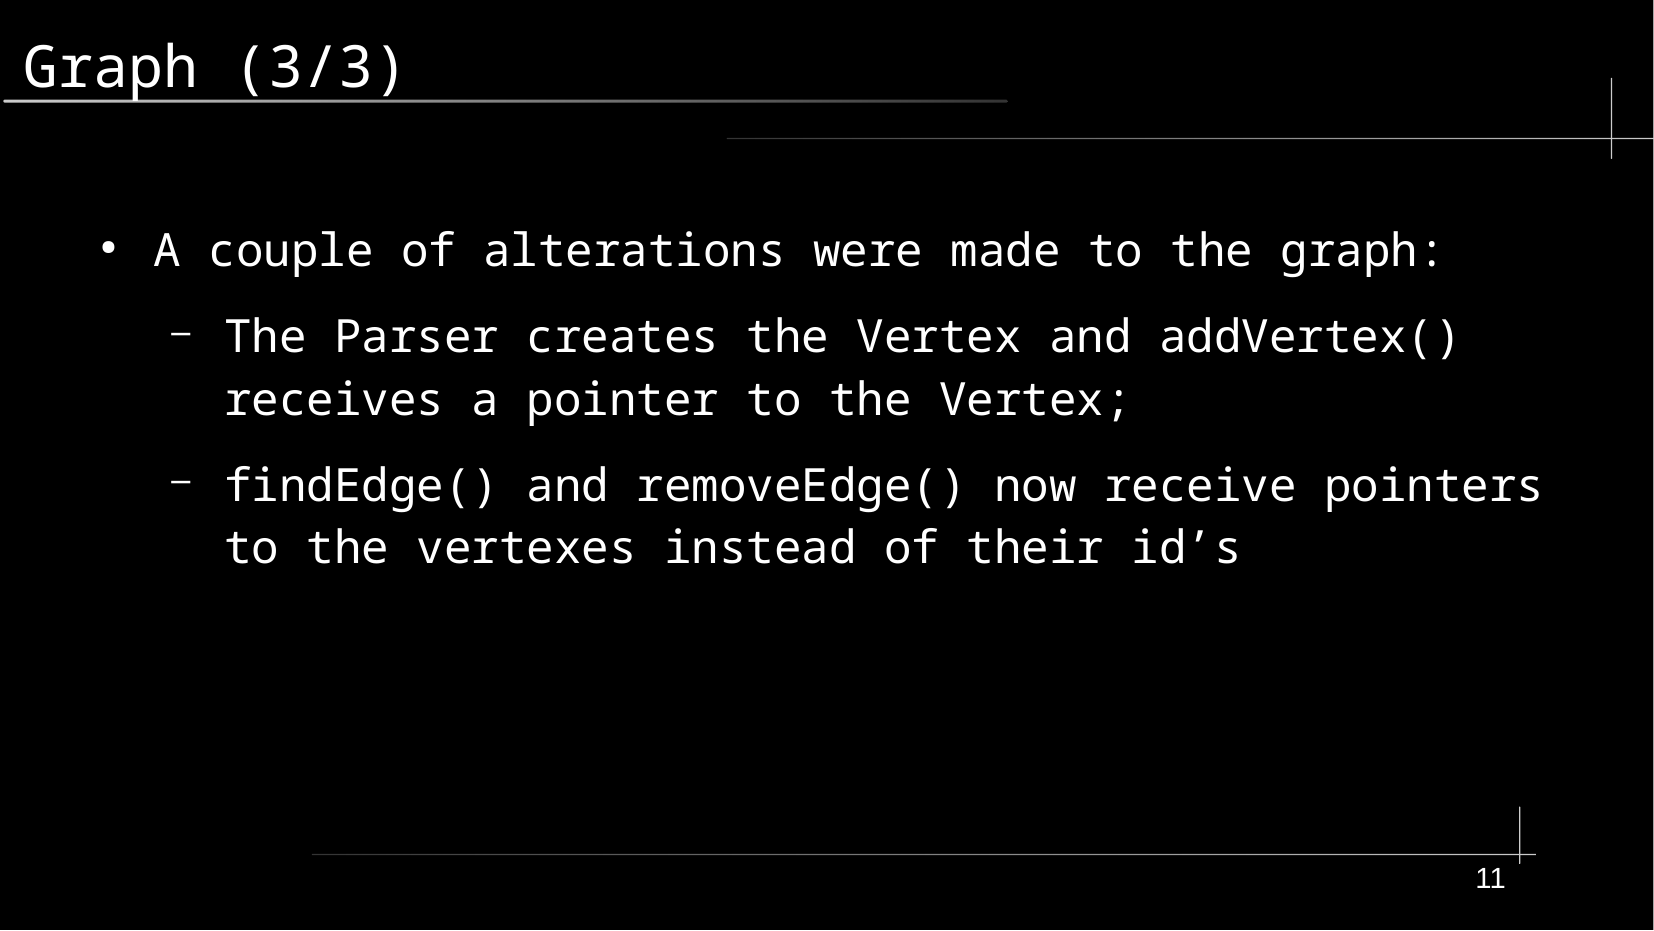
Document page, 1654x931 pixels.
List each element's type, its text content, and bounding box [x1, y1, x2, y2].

title Graph (3/3) [23, 11, 1589, 119]
list A couple of alterations were made to the graph: The Parser creates the Vertex and addVertex() receives a pointer to the Vertex; findEdge() and removeEdge() now receive pointers to the vertexes instead of their id’s [82, 217, 1571, 758]
